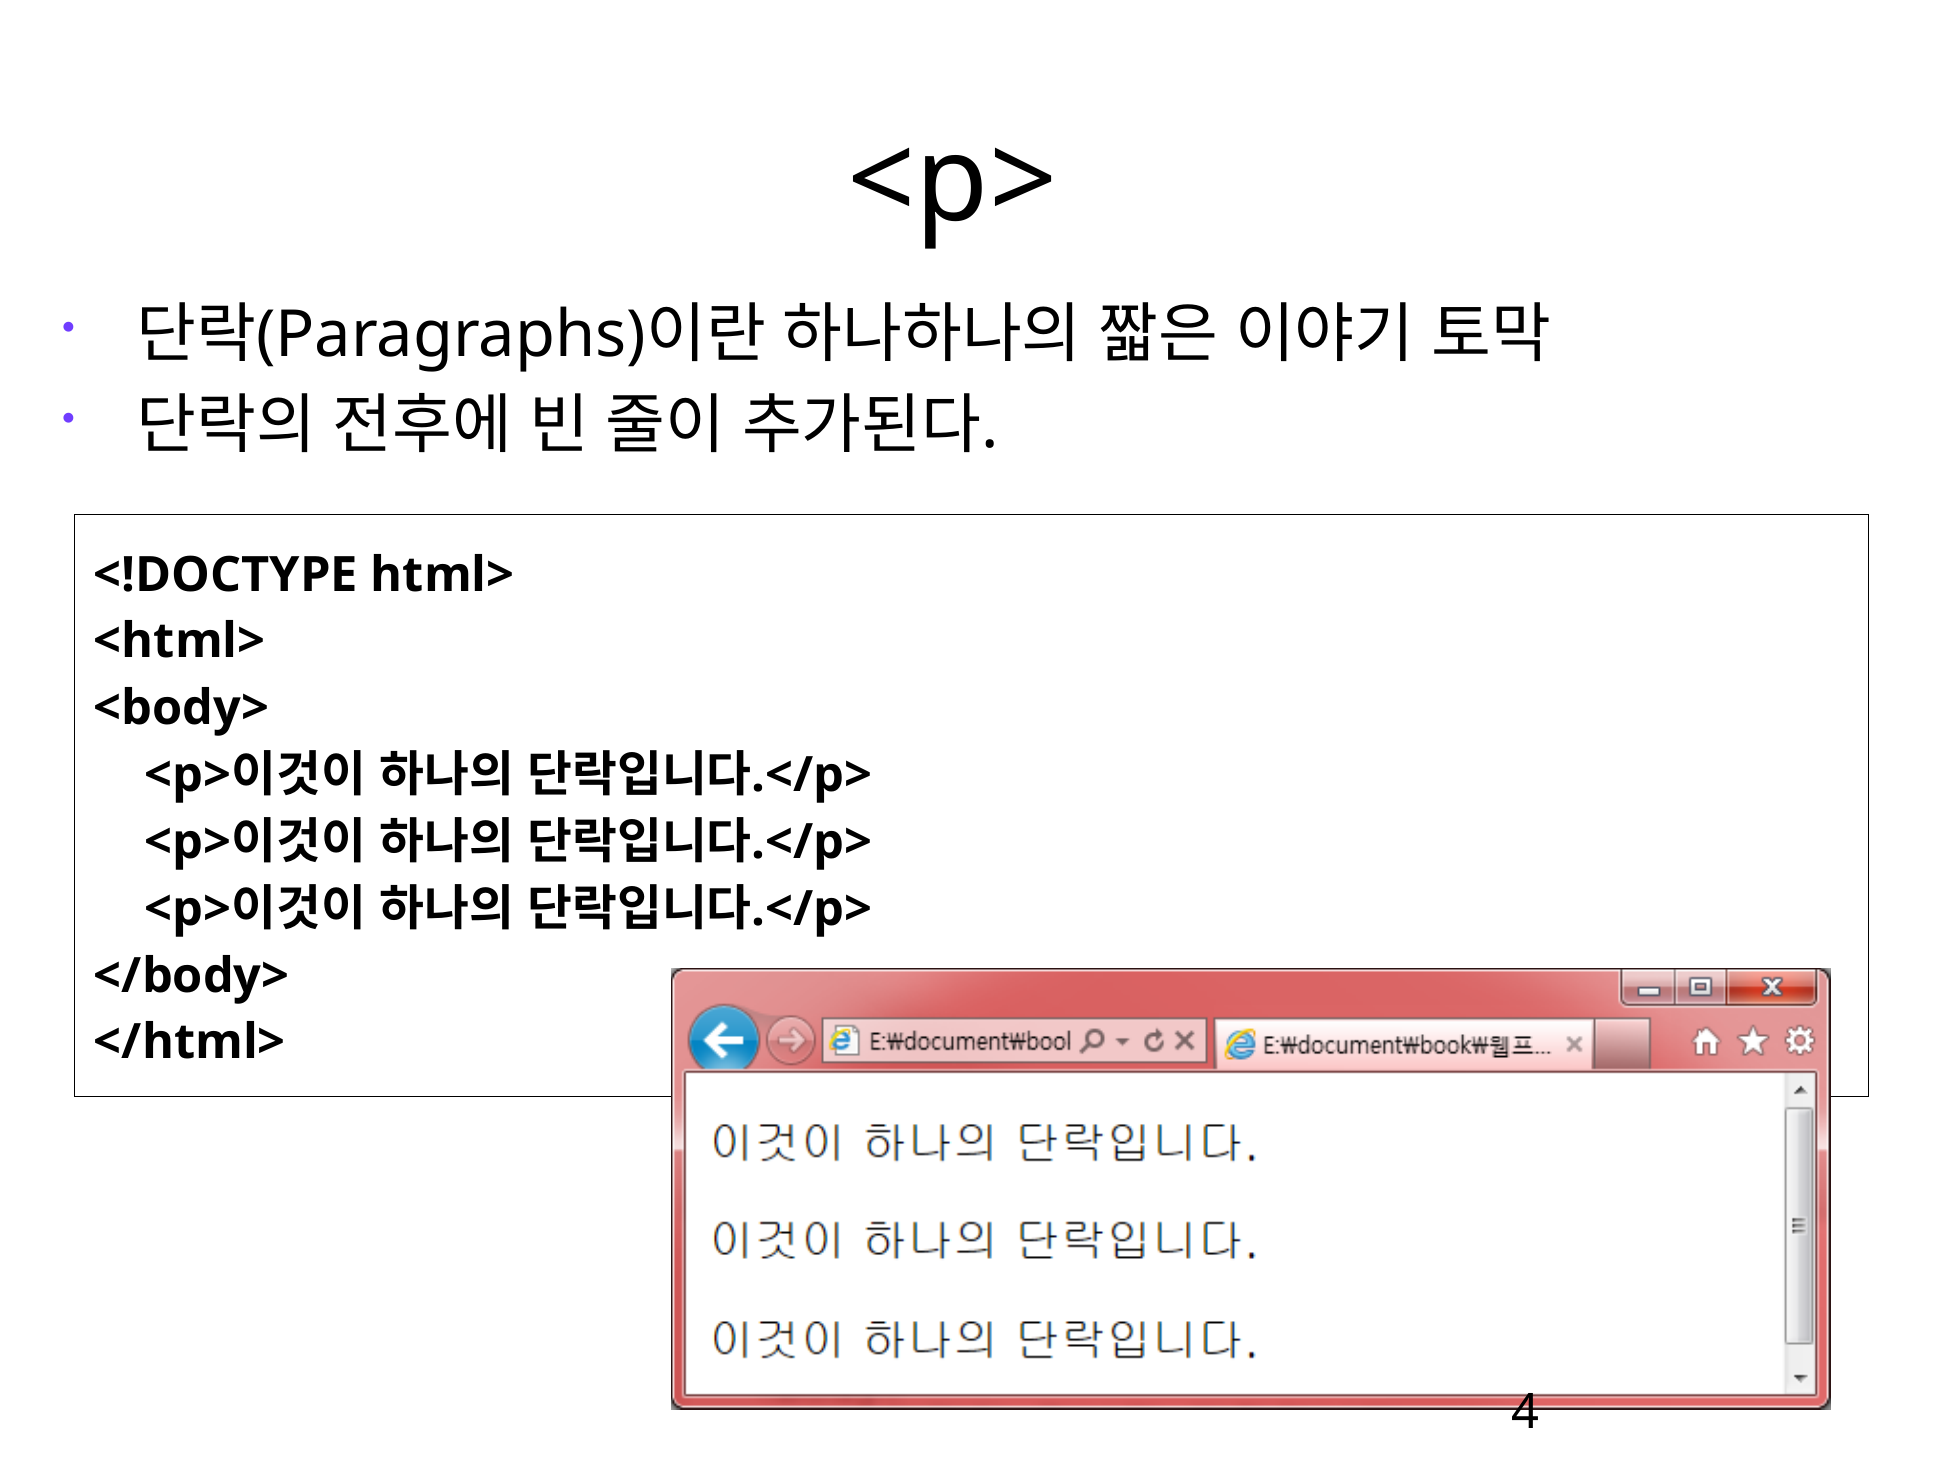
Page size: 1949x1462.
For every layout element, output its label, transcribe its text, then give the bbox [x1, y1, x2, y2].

list 단락(Paragraphs)이란 하나하나의 짧은 이야기 토막 단락의 전후에 빈 줄이 추가된다. [48, 284, 1897, 1343]
text_box <!DOCTYPE html> <html> <body> <p>이것이 하나의 단락입니다.</p> <p>이것이 하나의 단락입니다.</p> <p>이것이 하나의 단락입니다.</p> </body> </html> [74, 514, 1869, 1097]
slide_number <숫자> [1496, 1372, 1899, 1462]
title <p> [156, 92, 1749, 255]
picture [671, 968, 1831, 1411]
